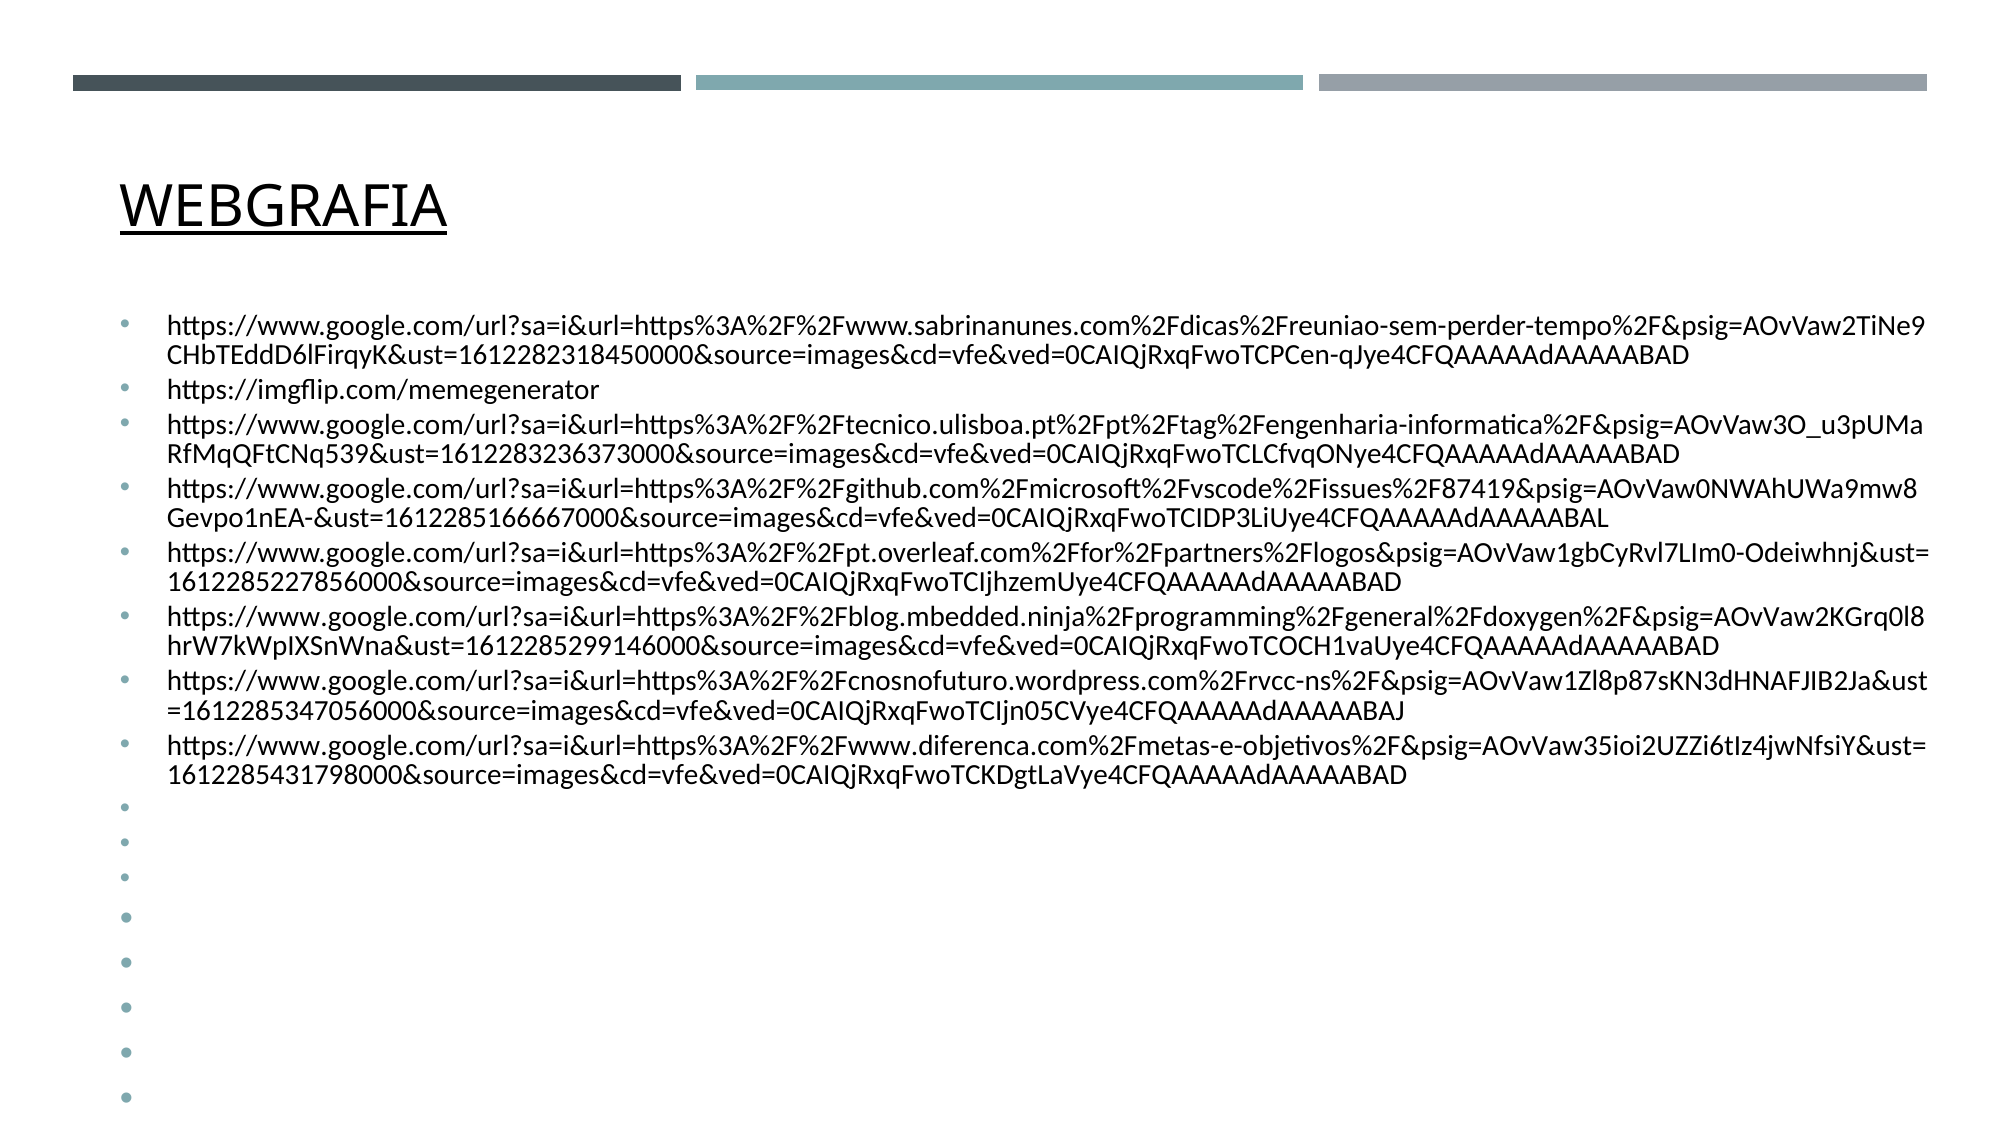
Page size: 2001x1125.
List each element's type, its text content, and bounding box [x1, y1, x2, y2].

text_box https://www.google.com/url?sa=i&url=https%3A%2F%2Fwww.sabrinanunes.com%2Fdicas%2Freuniao-sem-perder-tempo%2F&psig=AOvVaw2TiNe9CHbTEddD6lFirqyK&ust=1612282318450000&source=images&cd=vfe&ved=0CAIQjRxqFwoTCPCen-qJye4CFQAAAAAdAAAAABAD https://imgflip.com/memegenerator https://www.google.com/url?sa=i&url=https%3A%2F%2Ftecnico.ulisboa.pt%2Fpt%2Ftag%2Fengenharia-informatica%2F&psig=AOvVaw3O_u3pUMaRfMqQFtCNq539&ust=1612283236373000&source=images&cd=vfe&ved=0CAIQjRxqFwoTCLCfvqONye4CFQAAAAAdAAAAABAD https://www.google.com/url?sa=i&url=https%3A%2F%2Fgithub.com%2Fmicrosoft%2Fvscode%2Fissues%2F87419&psig=AOvVaw0NWAhUWa9mw8Gevpo1nEA-&ust=1612285166667000&source=images&cd=vfe&ved=0CAIQjRxqFwoTCIDP3LiUye4CFQAAAAAdAAAAABAL https://www.google.com/url?sa=i&url=https%3A%2F%2Fpt.overleaf.com%2Ffor%2Fpartners%2Flogos&psig=AOvVaw1gbCyRvl7LIm0-Odeiwhnj&ust=1612285227856000&source=images&cd=vfe&ved=0CAIQjRxqFwoTCIjhzemUye4CFQAAAAAdAAAAABAD https://www.google.com/url?sa=i&url=https%3A%2F%2Fblog.mbedded.ninja%2Fprogramming%2Fgeneral%2Fdoxygen%2F&psig=AOvVaw2KGrq0l8hrW7kWpIXSnWna&ust=1612285299146000&source=images&cd=vfe&ved=0CAIQjRxqFwoTCOCH1vaUye4CFQAAAAAdAAAAABAD https://www.google.com/url?sa=i&url=https%3A%2F%2Fcnosnofuturo.wordpress.com%2Frvcc-ns%2F&psig=AOvVaw1Zl8p87sKN3dHNAFJIB2Ja&ust=1612285347056000&source=images&cd=vfe&ved=0CAIQjRxqFwoTCIjn05CVye4CFQAAAAAdAAAAABAJ https://www.google.com/url?sa=i&url=https%3A%2F%2Fwww.diferenca.com%2Fmetas-e-objetivos%2F&psig=AOvVaw35ioi2UZZi6tIz4jwNfsiY&ust=1612285431798000&source=images&cd=vfe&ved=0CAIQjRxqFwoTCKDgtLaVye4CFQAAAAAdAAAAABAD [104, 298, 1949, 1125]
text_box WEBGRAFIA [104, 160, 1949, 247]
